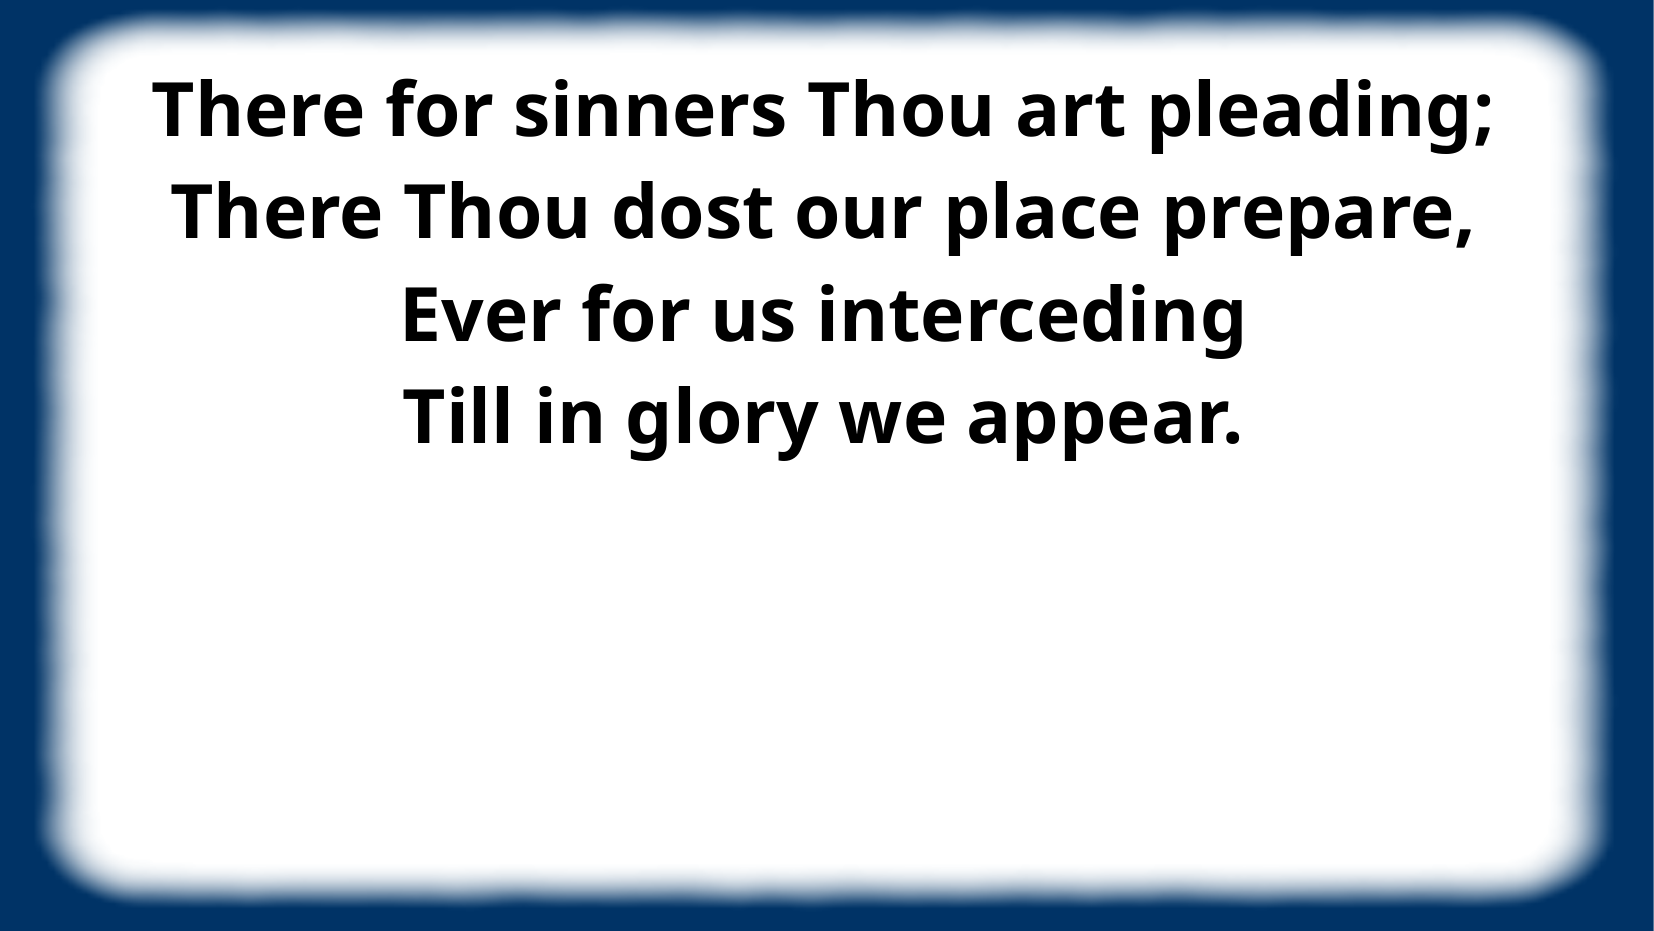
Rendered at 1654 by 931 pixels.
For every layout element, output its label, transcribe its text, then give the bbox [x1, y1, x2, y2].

text_box There for sinners Thou art pleading; There Thou dost our place prepare, Ever for us interceding Till in glory we appear. [88, 49, 1559, 462]
picture [0, 0, 1654, 931]
